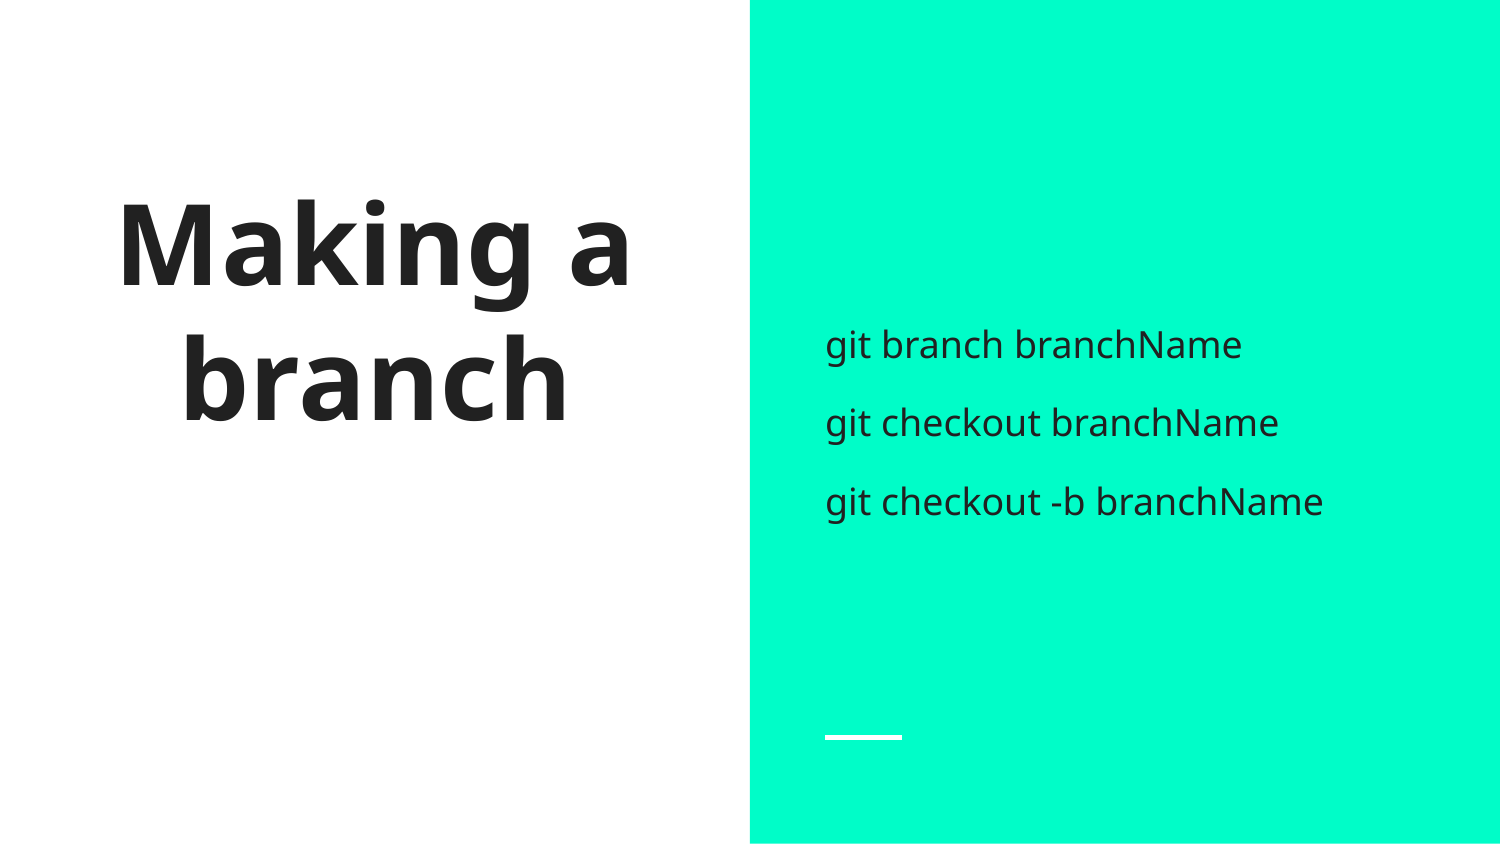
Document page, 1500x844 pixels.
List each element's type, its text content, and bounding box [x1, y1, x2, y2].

list git branch branchName git checkout branchName git checkout -b branchName [810, 118, 1440, 725]
title Making a branch [43, 177, 708, 458]
